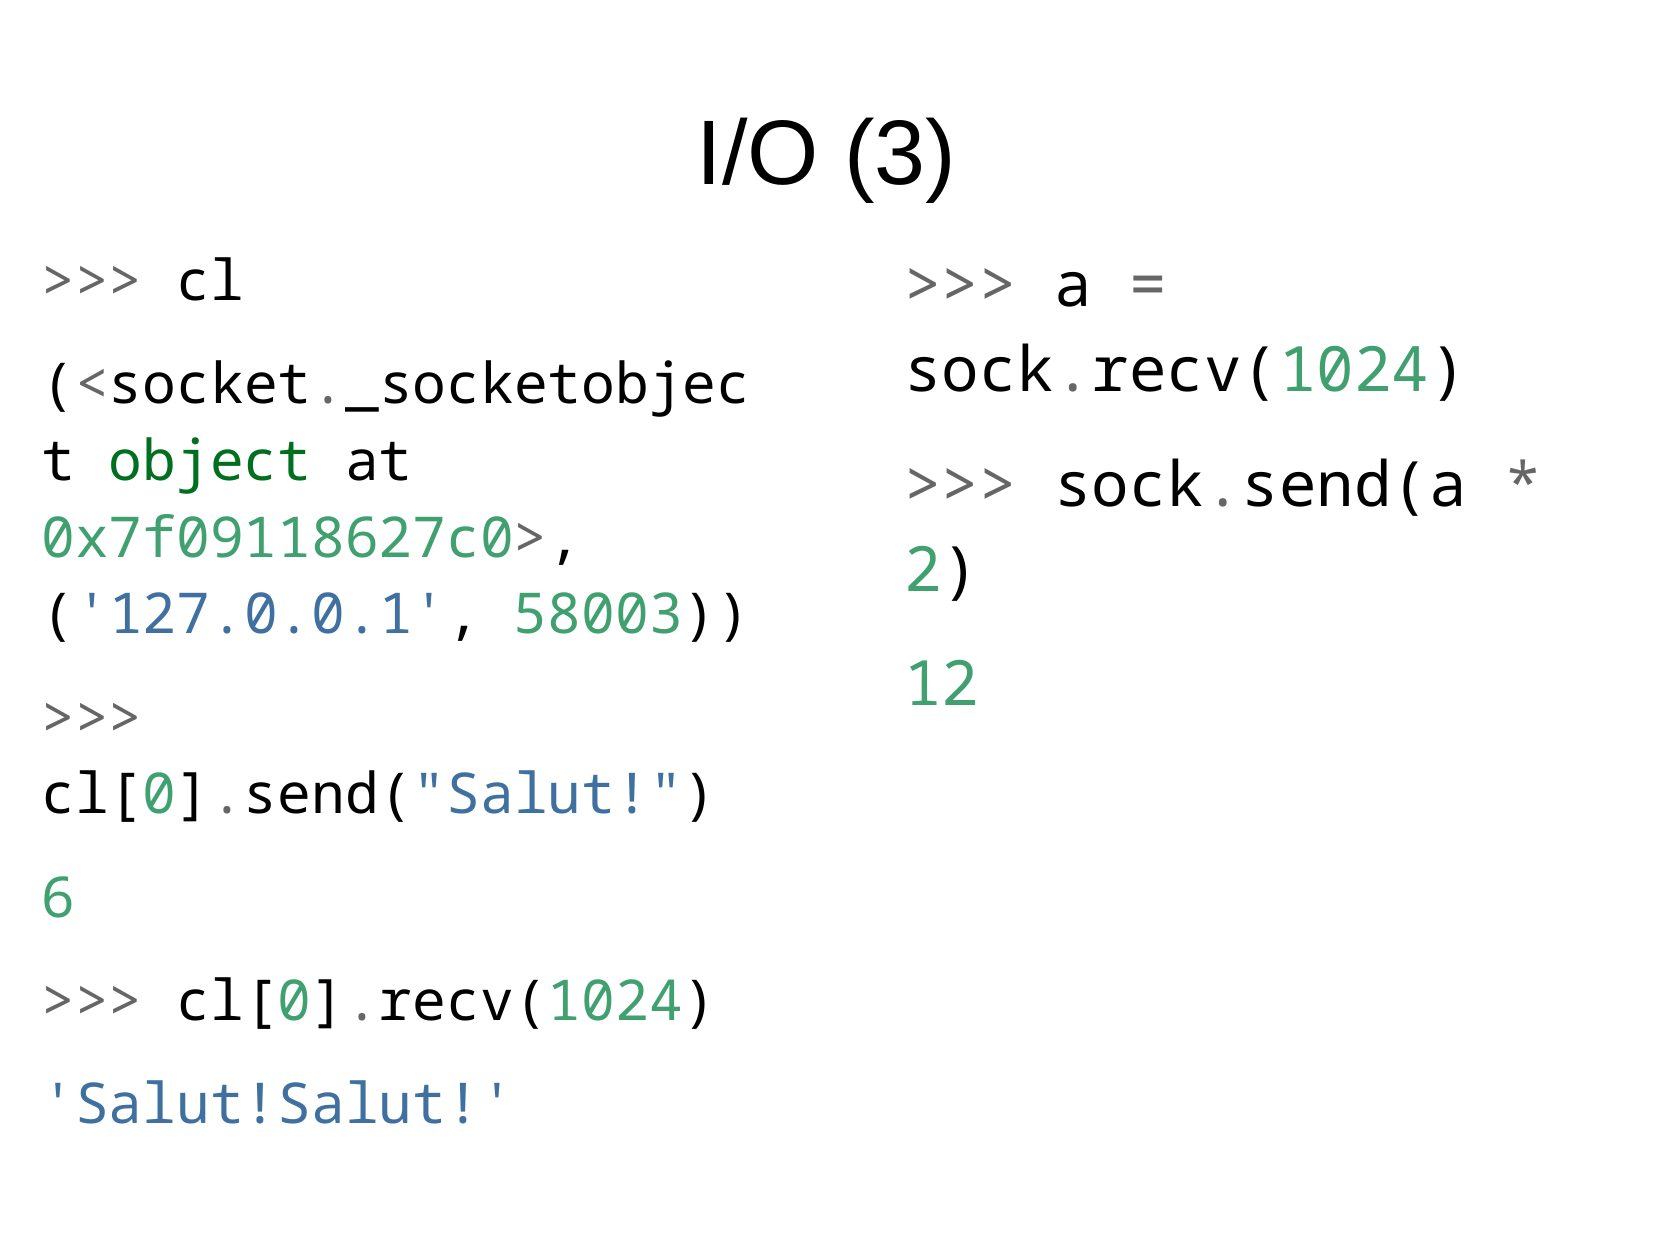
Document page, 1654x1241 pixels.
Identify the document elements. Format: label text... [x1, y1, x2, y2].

list >>> cl (<socket._socketobject object at 0x7f09118627c0>, ('127.0.0.1', 58003)) >>> cl[0].send("Salut!") 6 >>> cl[0].recv(1024) 'Salut!Salut!' [41, 240, 768, 1156]
title I/O (3) [82, 49, 1571, 257]
list >>> a = sock.recv(1024) >>> sock.send(a * 2) 12 [904, 240, 1631, 1111]
